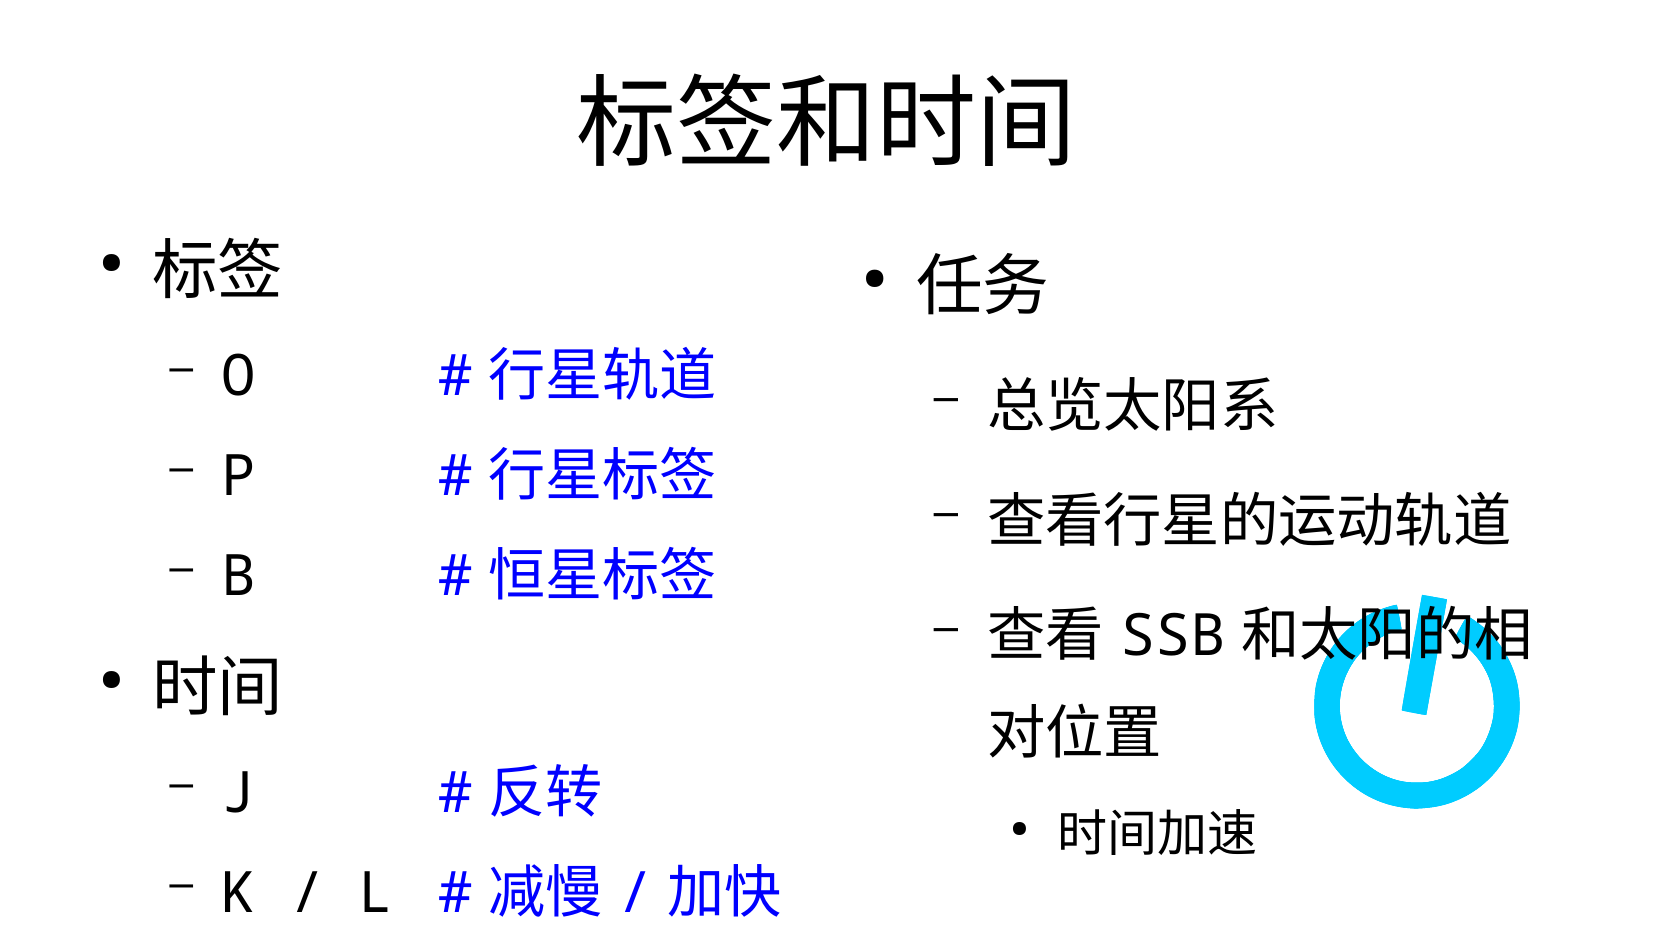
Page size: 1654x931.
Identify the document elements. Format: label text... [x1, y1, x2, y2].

list 标签 O #行星轨道 P #行星标签 B #恒星标签 时间 J #反转 K / L #减慢/加快 [82, 217, 809, 931]
list 任务 总览太阳系 查看行星的运动轨道 查看SSB和太阳的相对位置 时间加速 [845, 217, 1572, 898]
title 标签和时间 [82, 37, 1571, 193]
